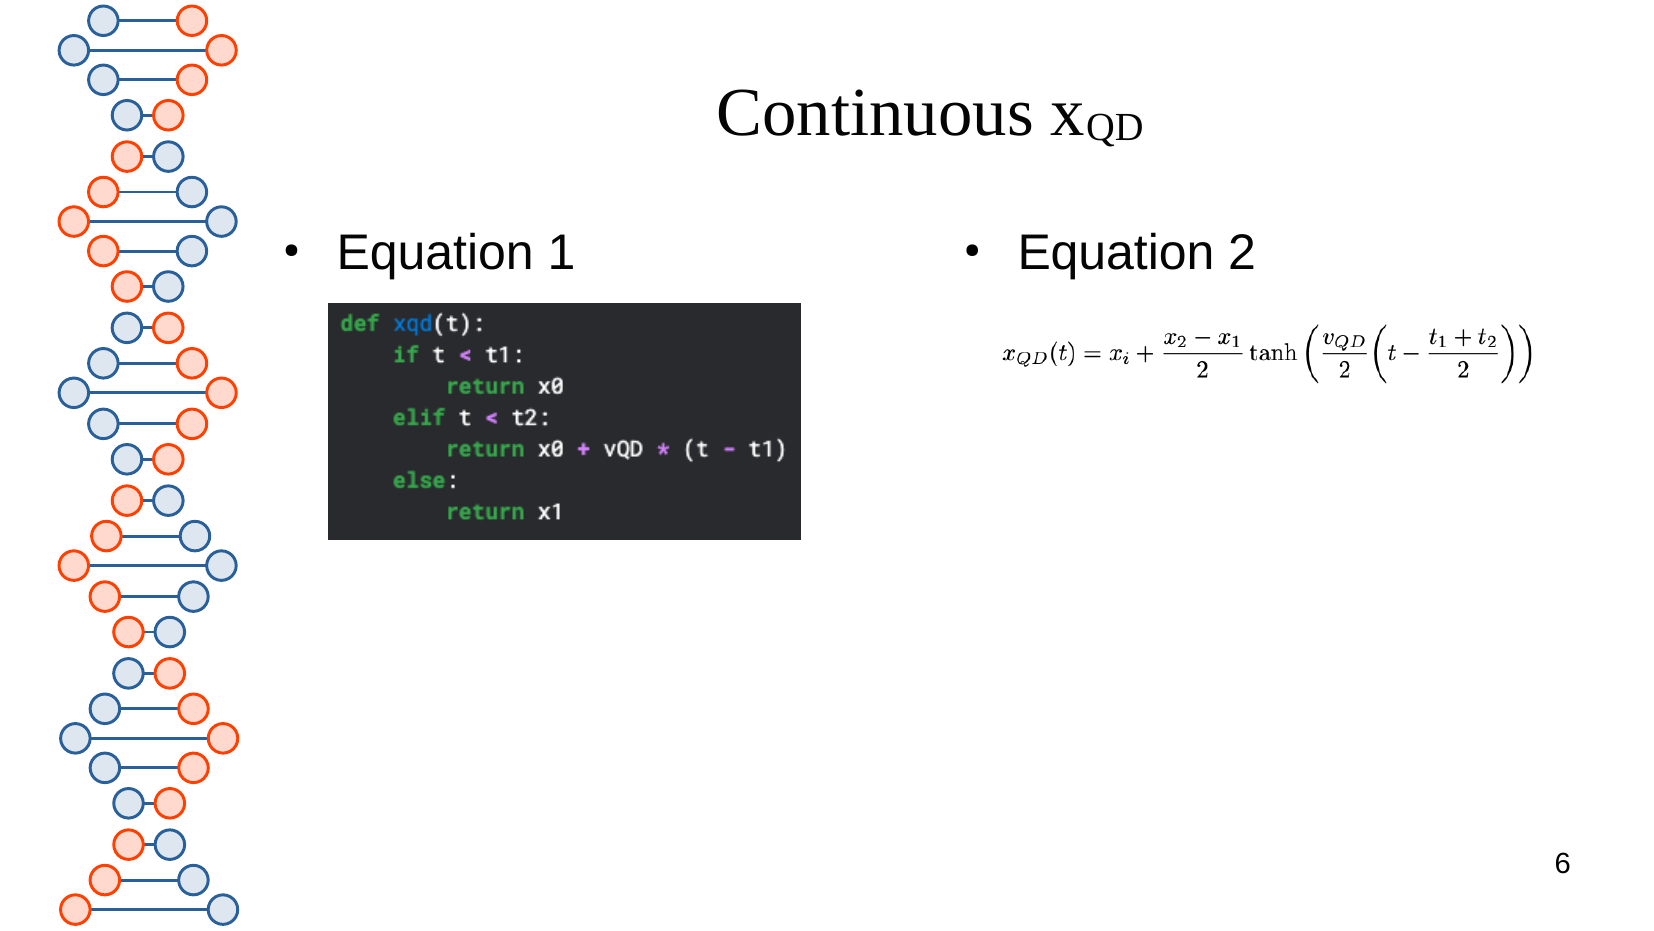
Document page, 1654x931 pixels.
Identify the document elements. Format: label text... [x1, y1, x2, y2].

picture [988, 304, 1544, 402]
title Continuous xQD [265, 35, 1595, 189]
list Equation 2 [946, 224, 1595, 764]
list Equation 1 [265, 224, 915, 764]
picture [328, 303, 801, 540]
